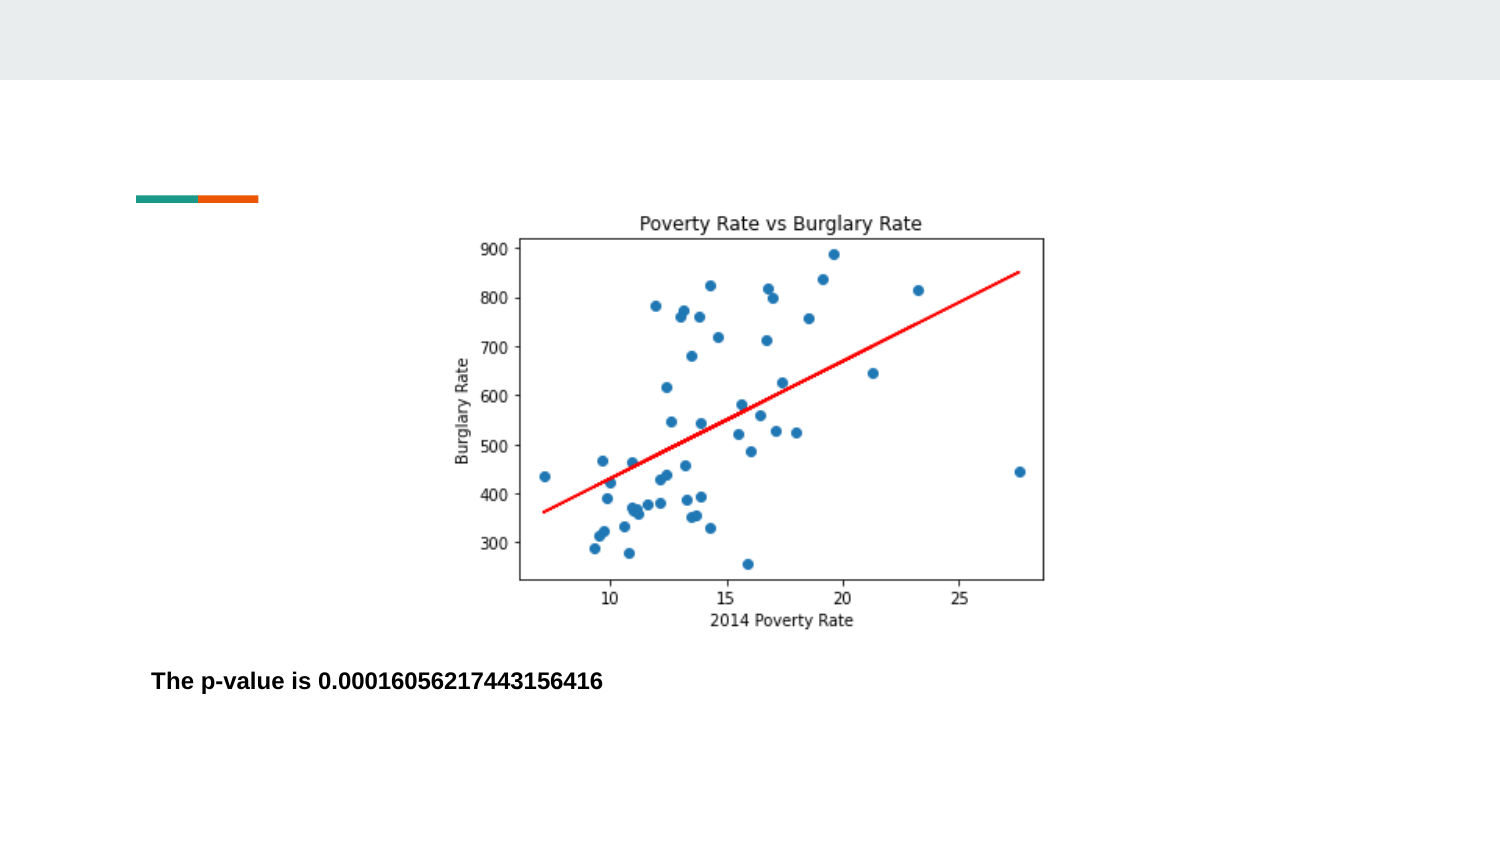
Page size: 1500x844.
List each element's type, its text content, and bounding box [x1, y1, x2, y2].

list The p-value is 0.00016056217443156416 [136, 646, 1409, 790]
picture [446, 204, 1054, 639]
